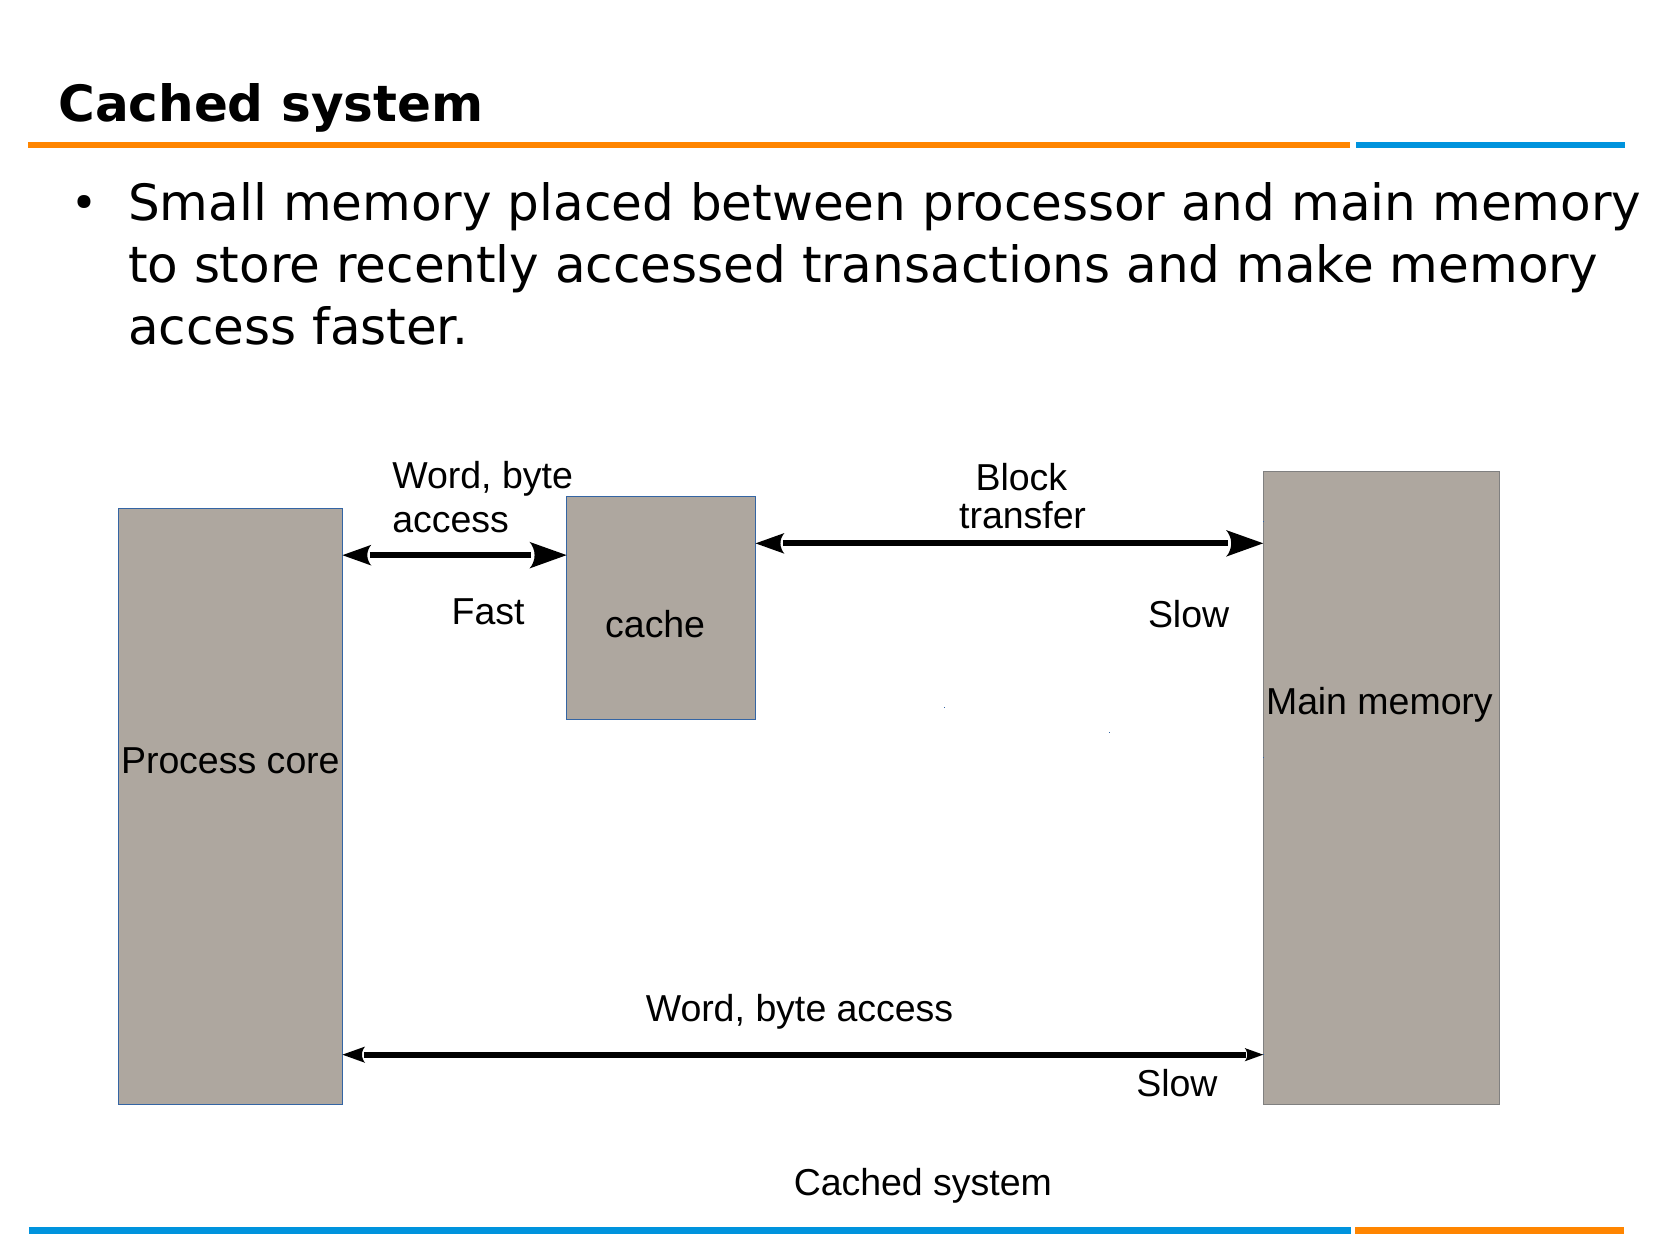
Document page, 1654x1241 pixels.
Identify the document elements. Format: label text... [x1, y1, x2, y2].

text_box transfer [959, 494, 1087, 539]
text_box Process core [120, 739, 351, 785]
text_box Word, byte [392, 454, 574, 499]
text_box Slow [1136, 1062, 1218, 1107]
text_box [566, 496, 756, 720]
text_box cache [605, 603, 706, 648]
text_box Main memory [1266, 680, 1504, 725]
text_box Cached system [58, 74, 484, 137]
text_box Fast [451, 590, 525, 636]
text_box [118, 508, 343, 1105]
text_box ● [74, 192, 94, 223]
text_box Slow [1148, 593, 1230, 638]
text_box to store recently accessed transactions and make memory [128, 235, 1615, 298]
text_box access faster. [128, 297, 490, 360]
text_box Small memory placed between processor and main memory [128, 174, 1654, 236]
text_box Cached system [794, 1161, 1053, 1206]
text_box Block [960, 448, 1082, 506]
text_box access [392, 498, 510, 543]
text_box [1263, 471, 1500, 1105]
text_box Word, byte access [645, 987, 954, 1033]
